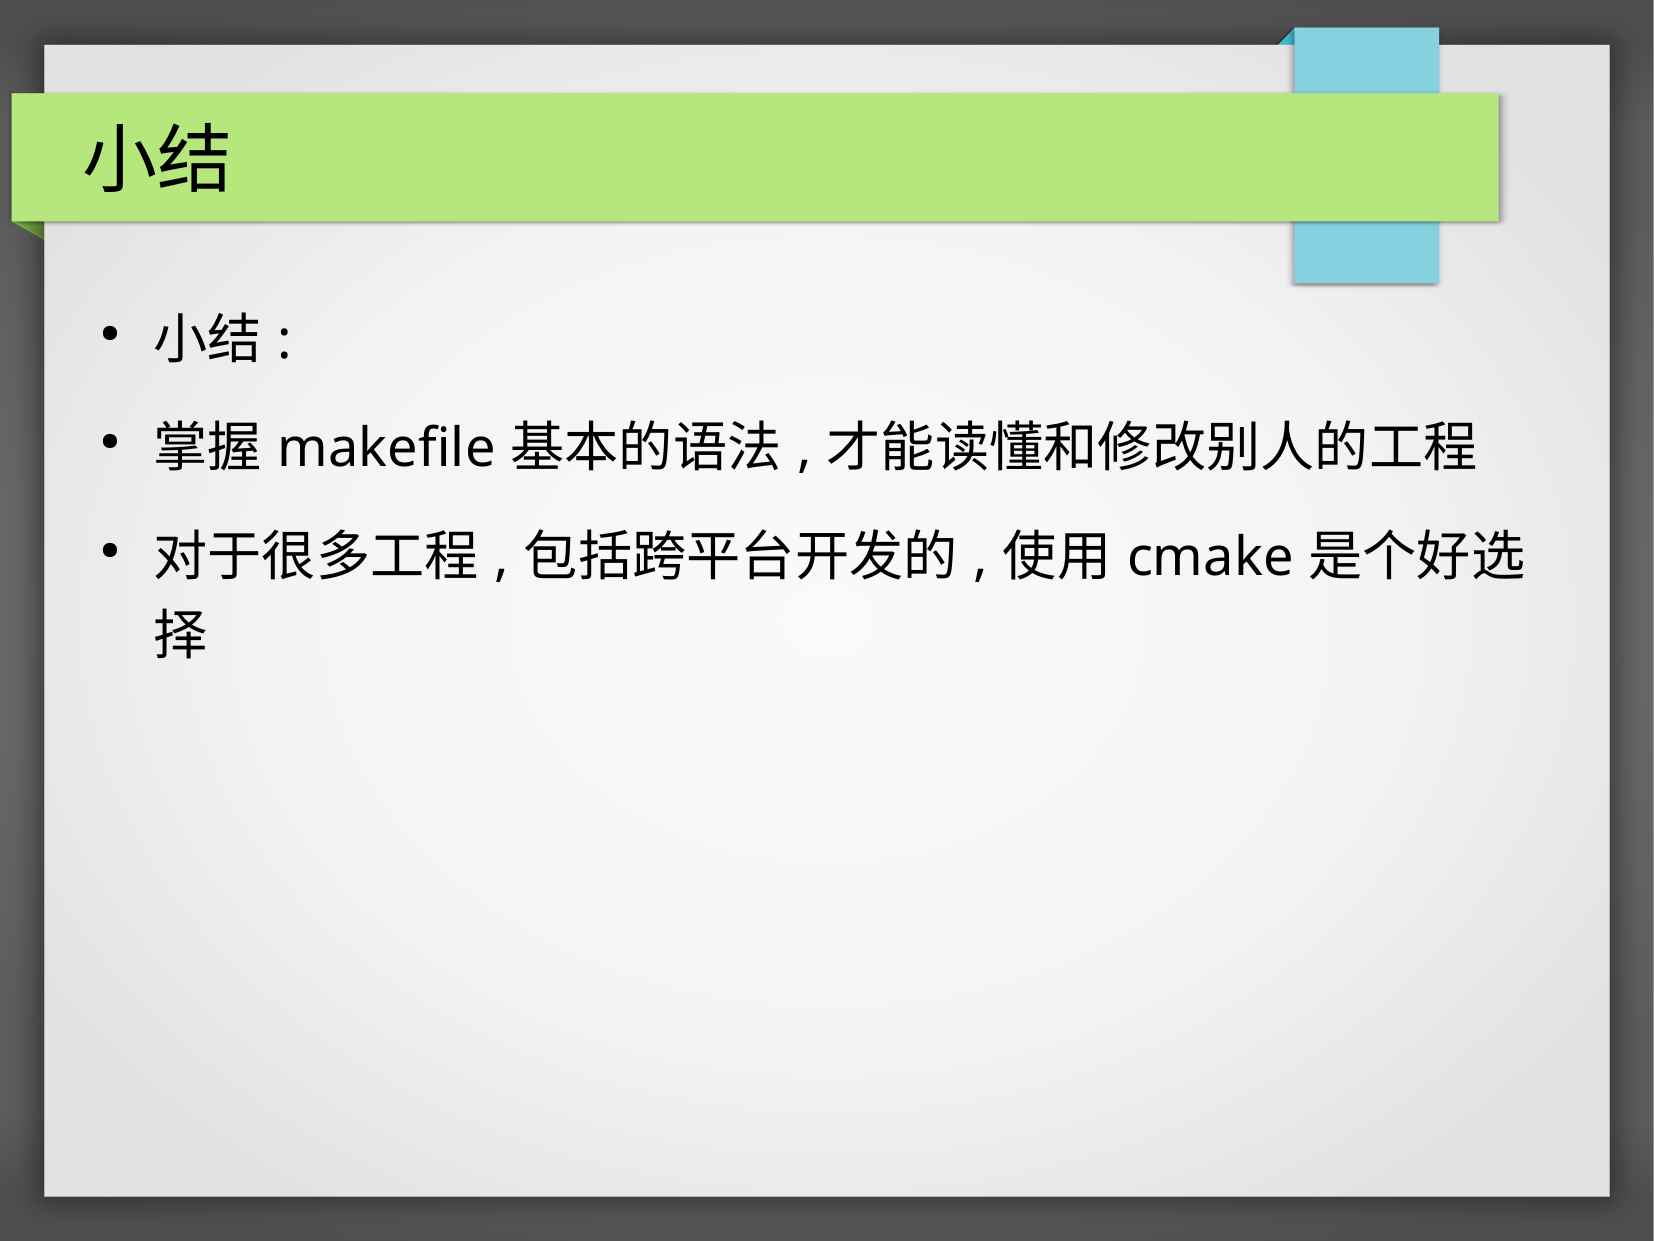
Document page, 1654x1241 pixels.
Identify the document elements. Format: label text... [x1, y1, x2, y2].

picture [0, 0, 1654, 1241]
title 小结 [82, 94, 1264, 213]
list 小结: 掌握makefile基本的语法,才能读懂和修改别人的工程 对于很多工程,包括跨平台开发的,使用cmake是个好选择 [82, 295, 1571, 1015]
